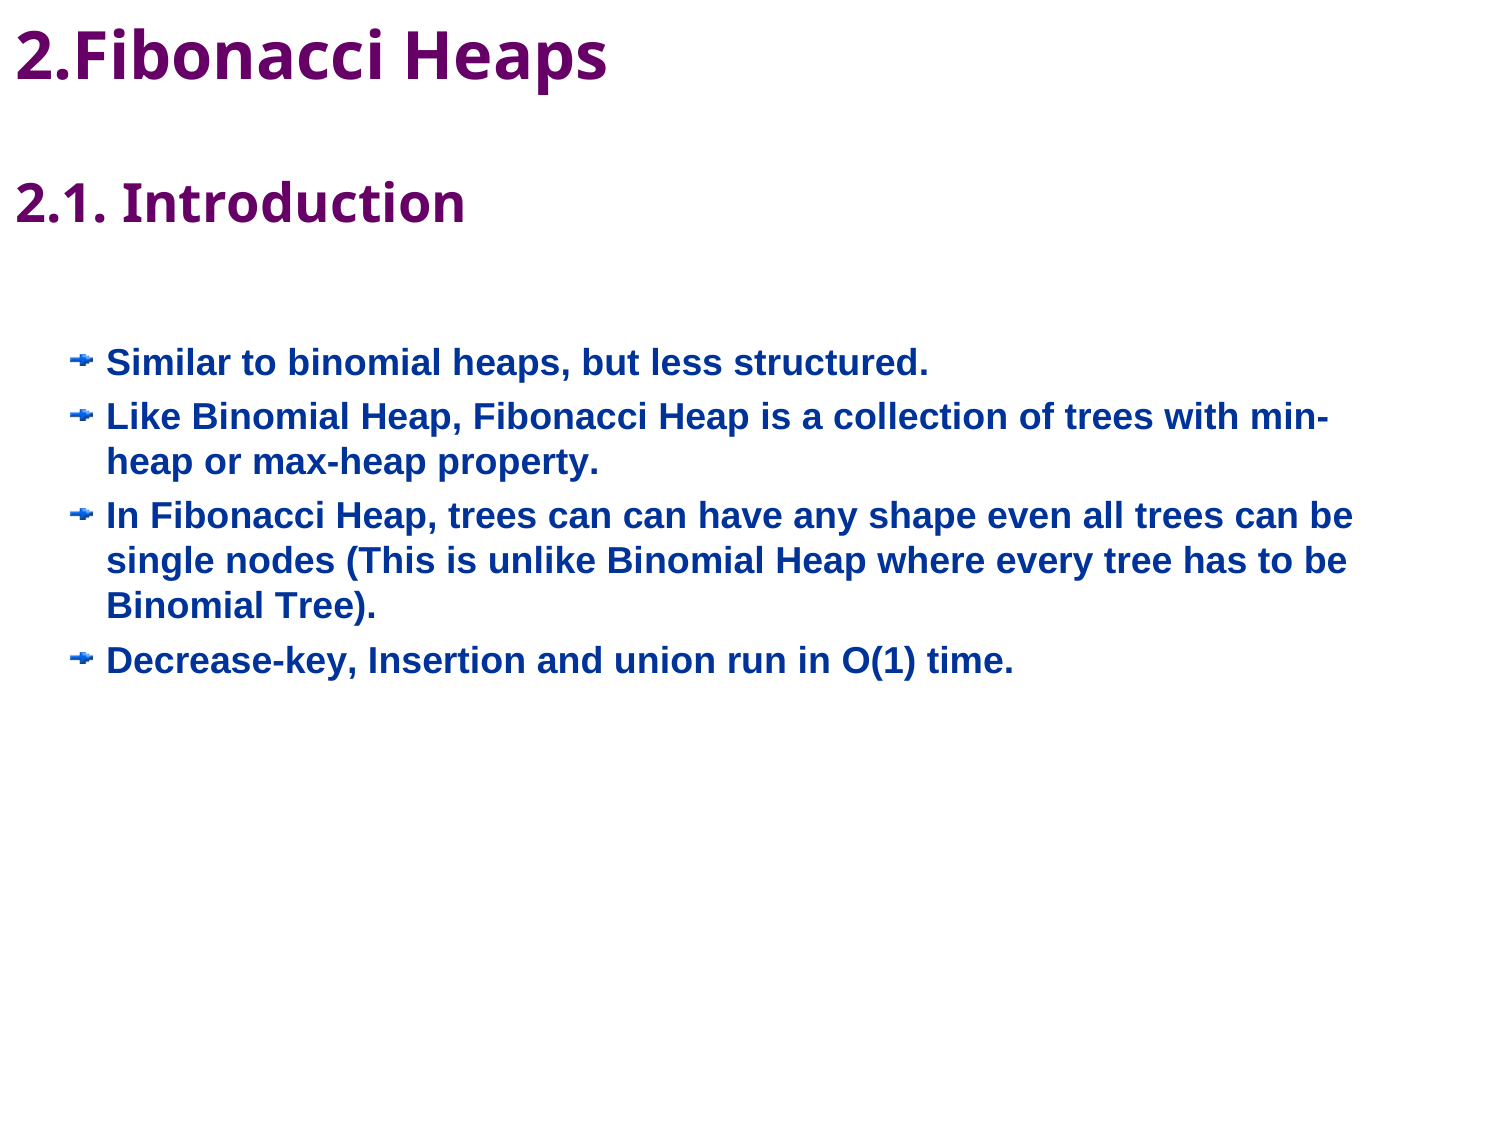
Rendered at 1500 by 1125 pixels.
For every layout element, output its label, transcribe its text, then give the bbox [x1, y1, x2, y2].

title 2.1. Introduction [0, 146, 1500, 272]
title 2.Fibonacci Heaps [0, 0, 1500, 125]
subtitle Similar to binomial heaps, but less structured. Like Binomial Heap, Fibonacci Heap is a collection of trees with min-heap or max-heap property. In Fibonacci Heap, trees can can have any shape even all trees can be single nodes (This is unlike Binomial Heap where every tree has to be Binomial Tree). Decrease-key, Insertion and union run in O(1) time. [70, 283, 1359, 815]
